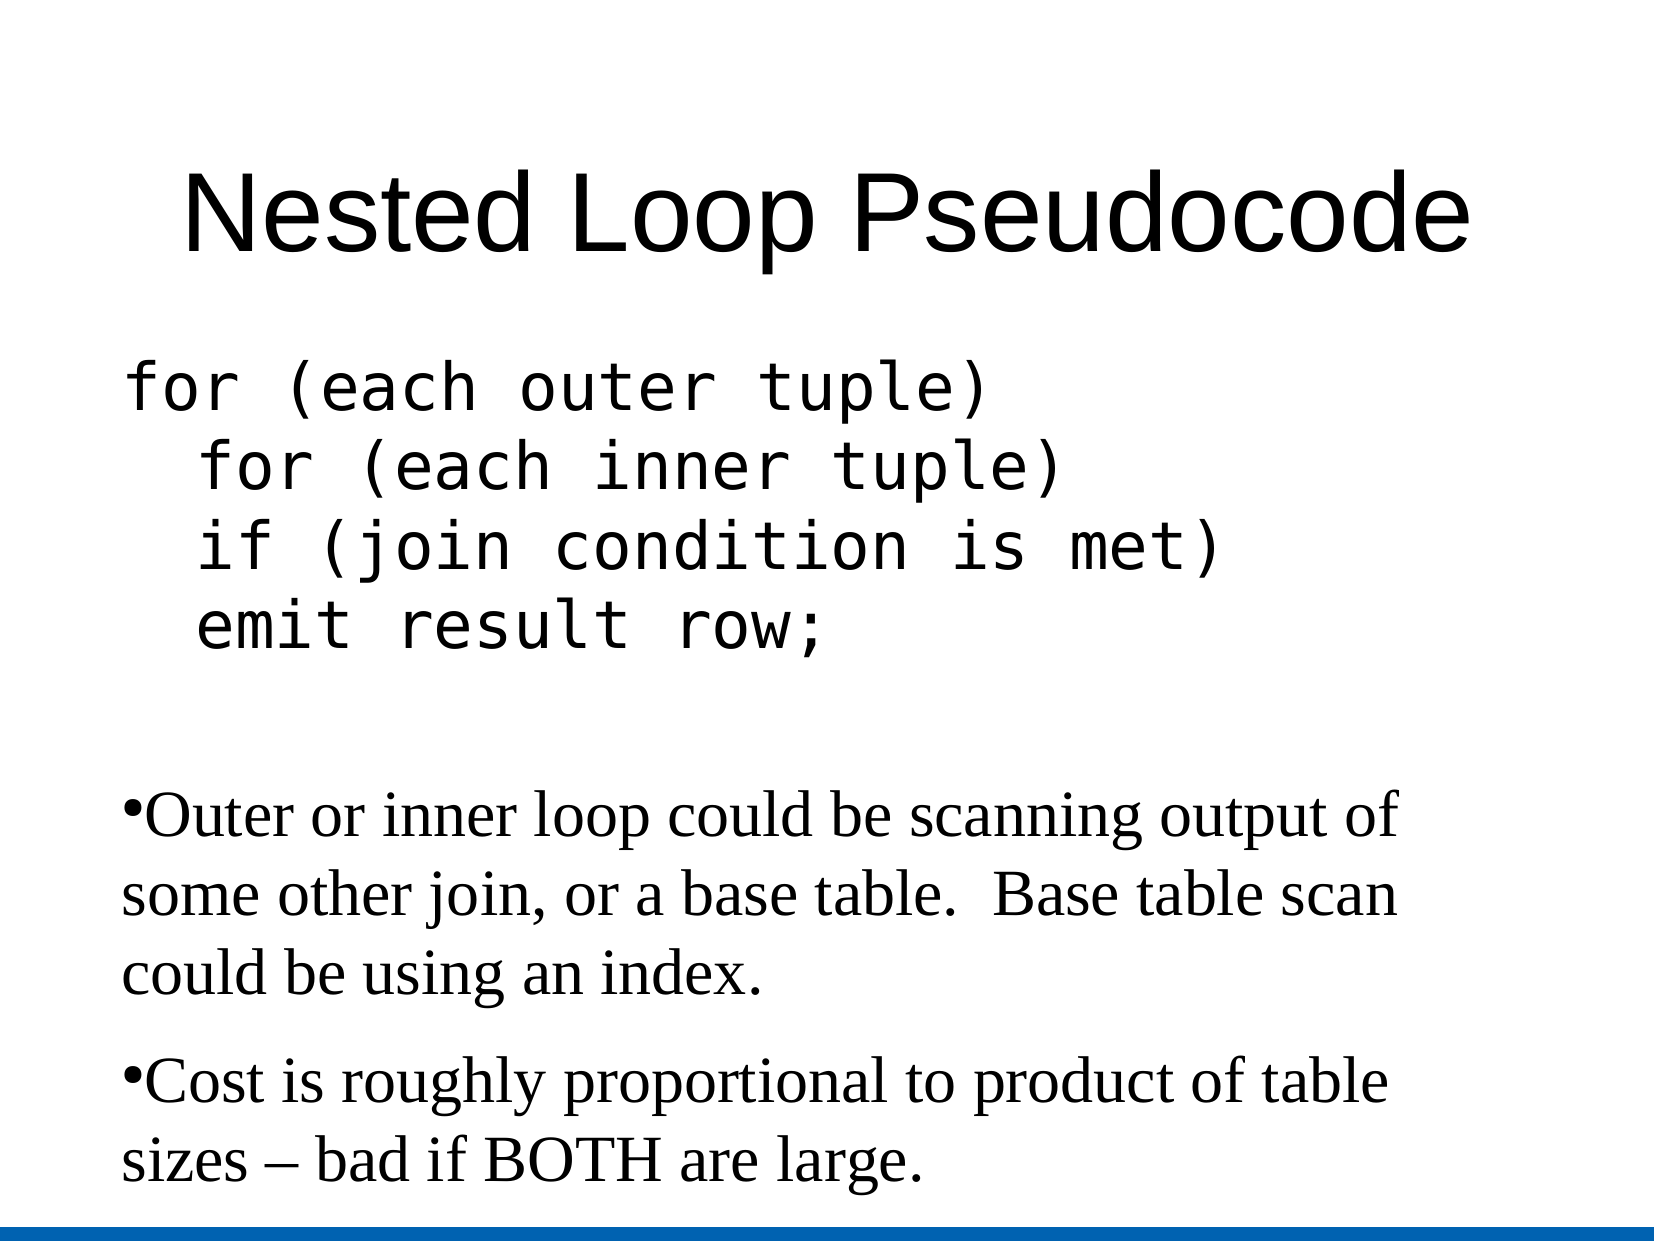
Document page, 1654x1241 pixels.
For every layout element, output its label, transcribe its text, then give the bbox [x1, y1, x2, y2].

title Nested Loop Pseudocode [121, 102, 1533, 311]
list for (each outer tuple) for (each inner tuple) if (join condition is met) emit result row; Outer or inner loop could be scanning output of some other join, or a base table. Base table scan could be using an index. Cost is roughly proportional to product of table sizes – bad if BOTH are large. [121, 344, 1533, 1197]
